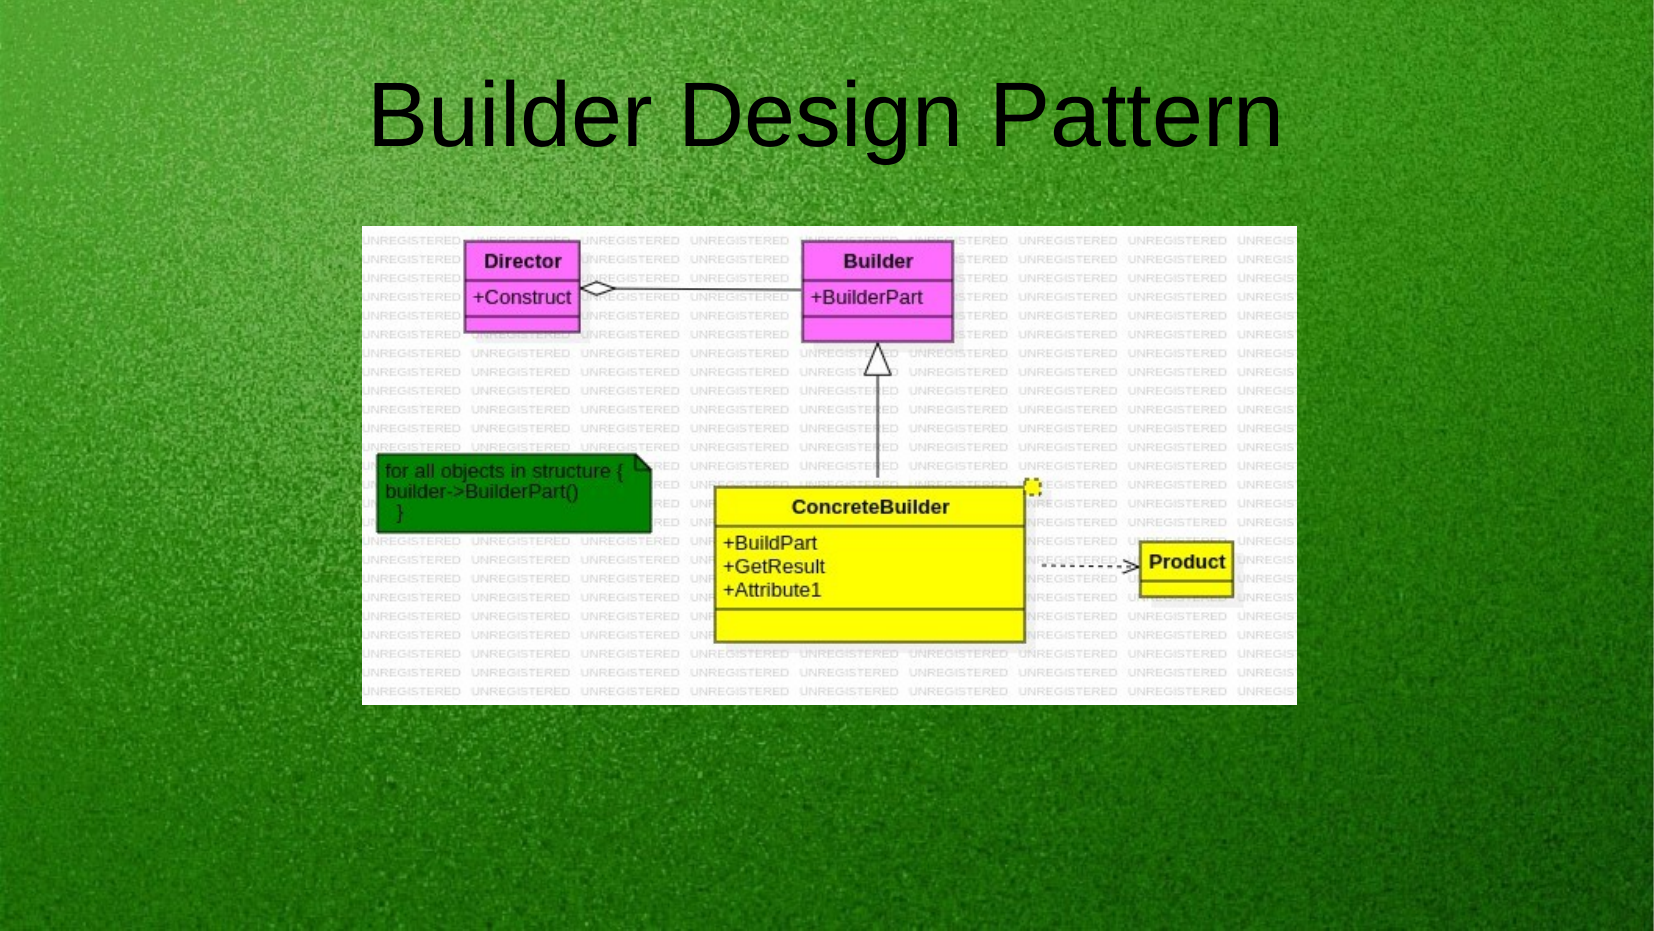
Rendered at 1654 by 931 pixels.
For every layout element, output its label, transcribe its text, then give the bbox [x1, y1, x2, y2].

title Builder Design Pattern [82, 21, 1571, 208]
picture [0, 0, 1654, 931]
